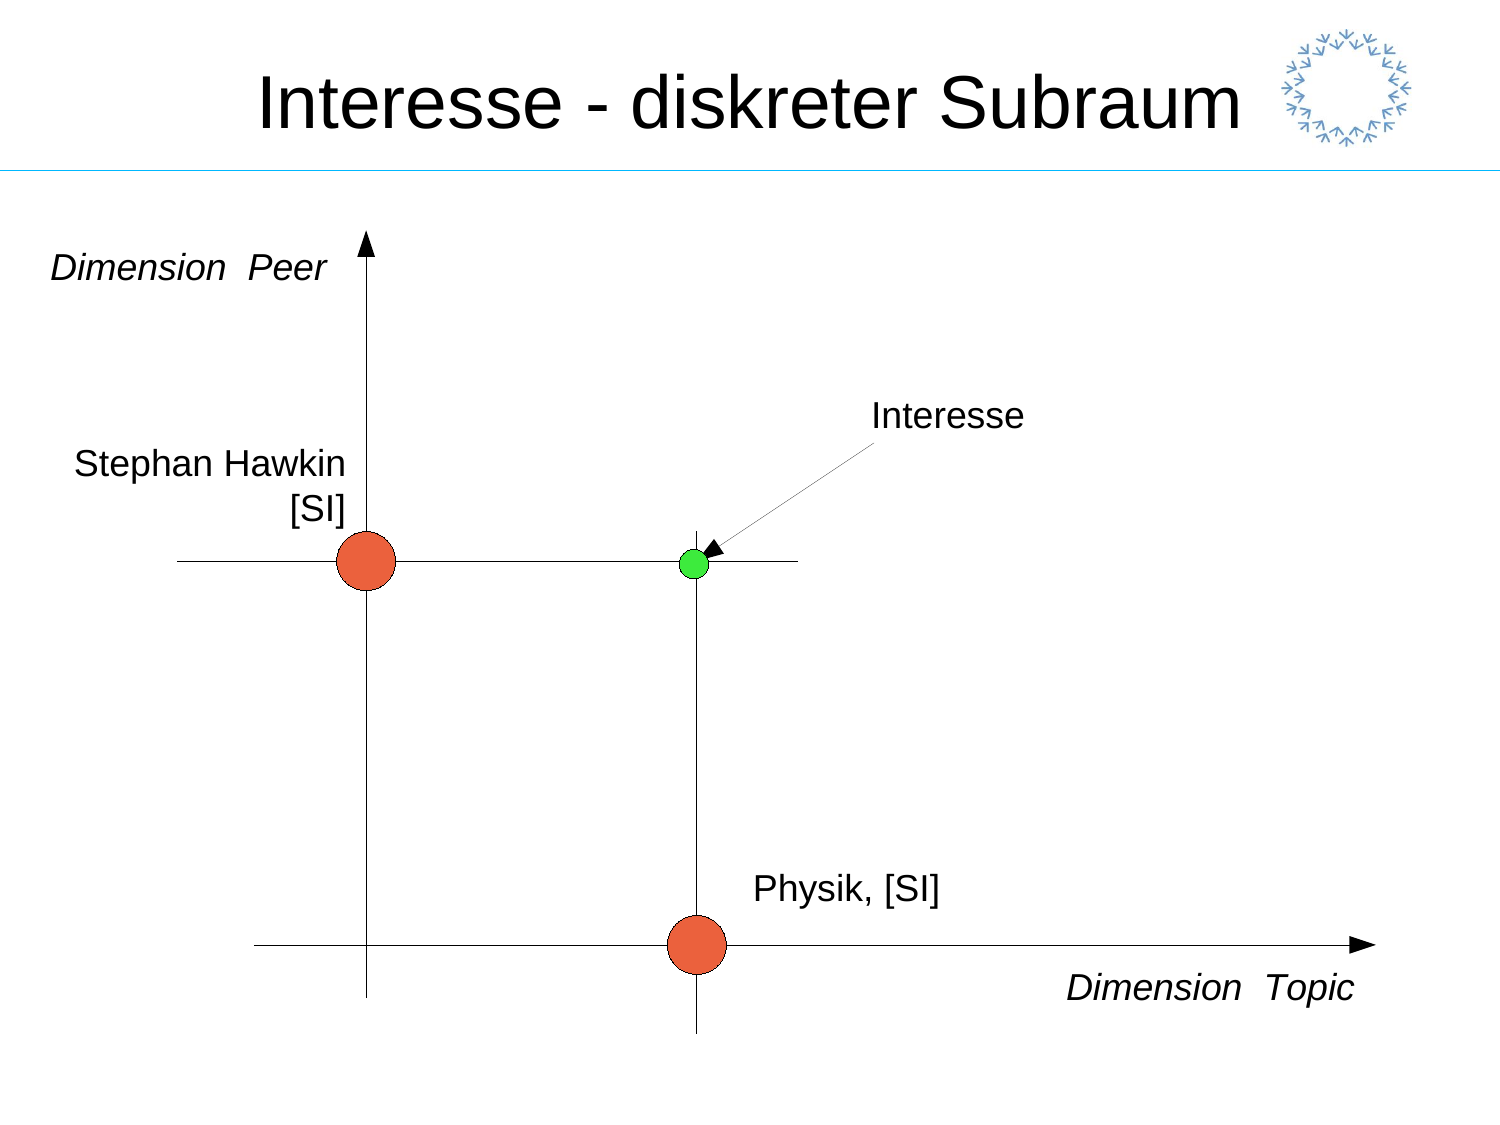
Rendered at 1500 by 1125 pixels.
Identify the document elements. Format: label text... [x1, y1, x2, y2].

text_box Dimension Topic [1051, 955, 1388, 1016]
title Interesse - diskreter Subraum [75, 57, 1426, 148]
picture [1281, 29, 1412, 57]
text_box [336, 531, 396, 591]
text_box [667, 915, 727, 975]
text_box Stephan Hawkin [SI] [59, 431, 361, 536]
text_box Physik, [SI] [738, 856, 956, 917]
text_box Dimension Peer [35, 235, 373, 296]
text_box [679, 549, 709, 579]
text_box Interesse [856, 383, 1152, 444]
